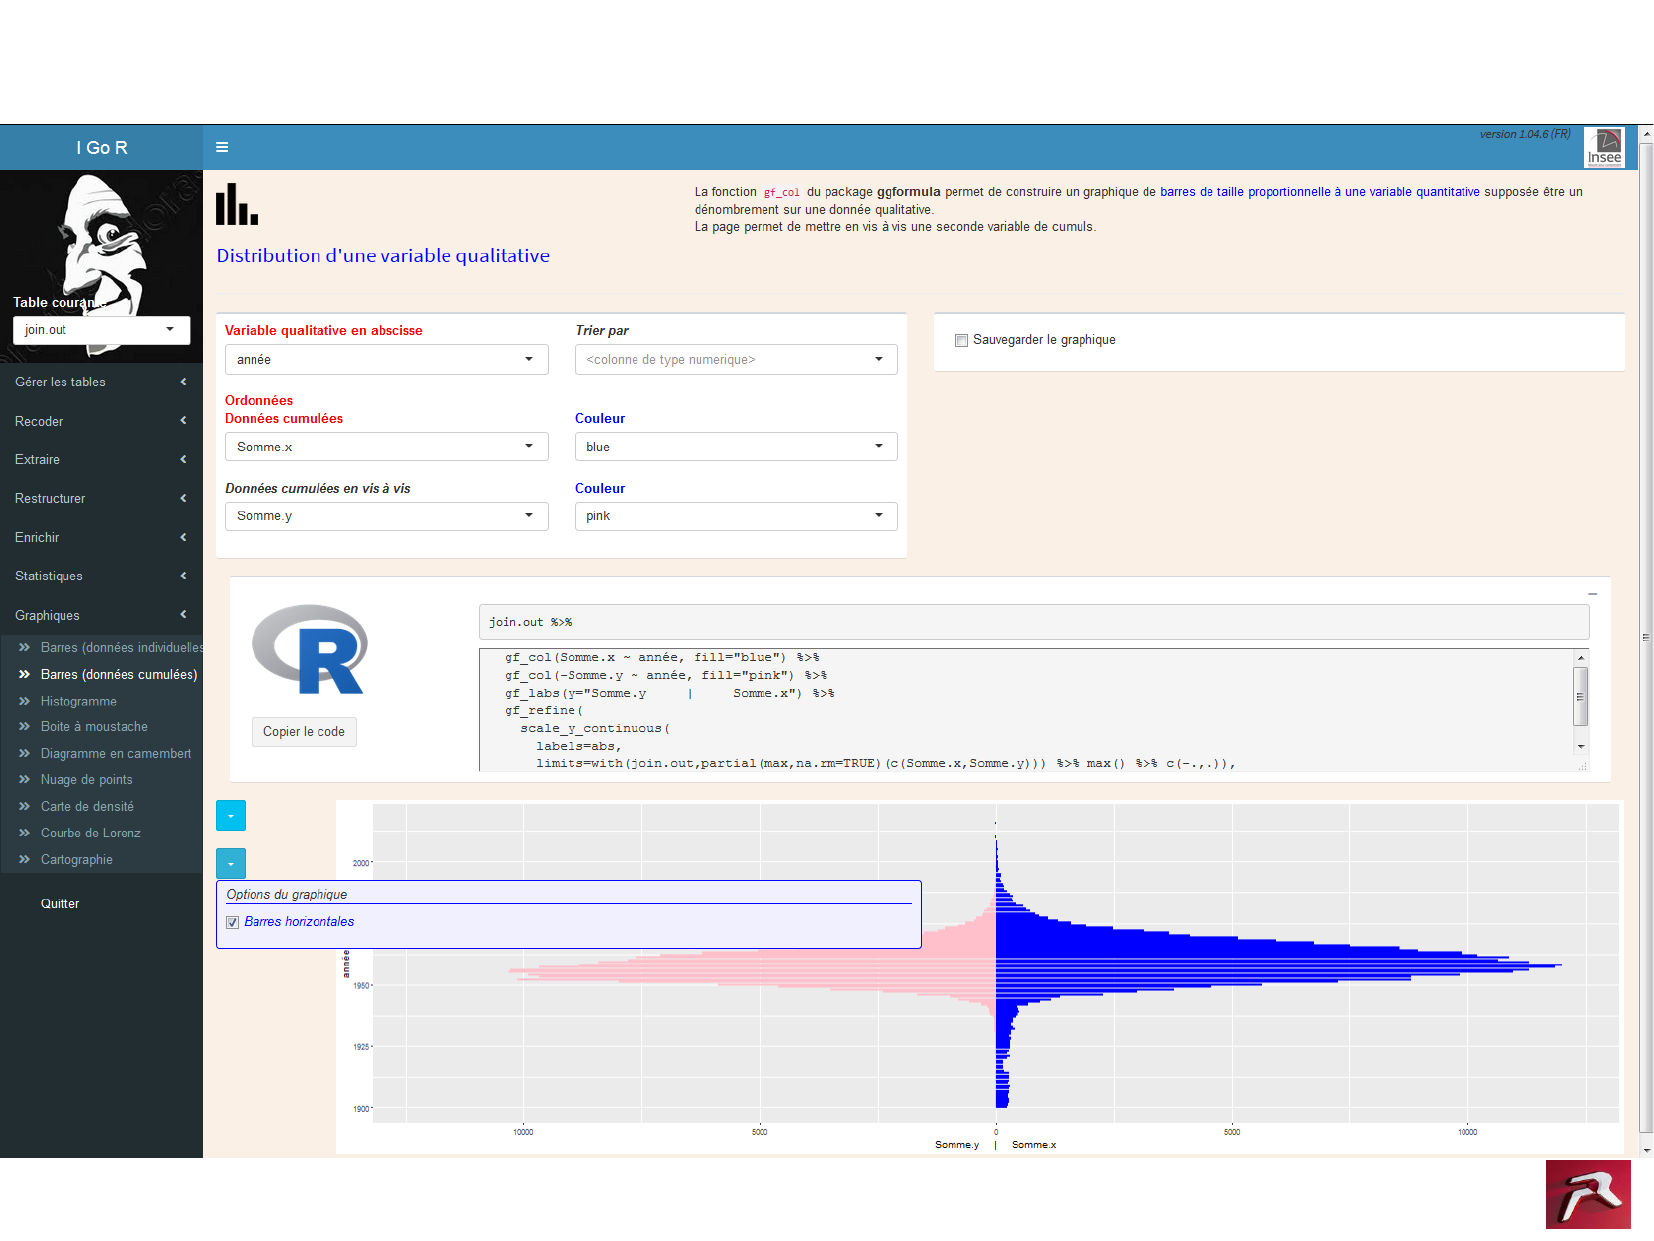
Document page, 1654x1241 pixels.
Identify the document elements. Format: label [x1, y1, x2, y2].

picture [0, 124, 1654, 1158]
picture [1546, 1160, 1631, 1229]
